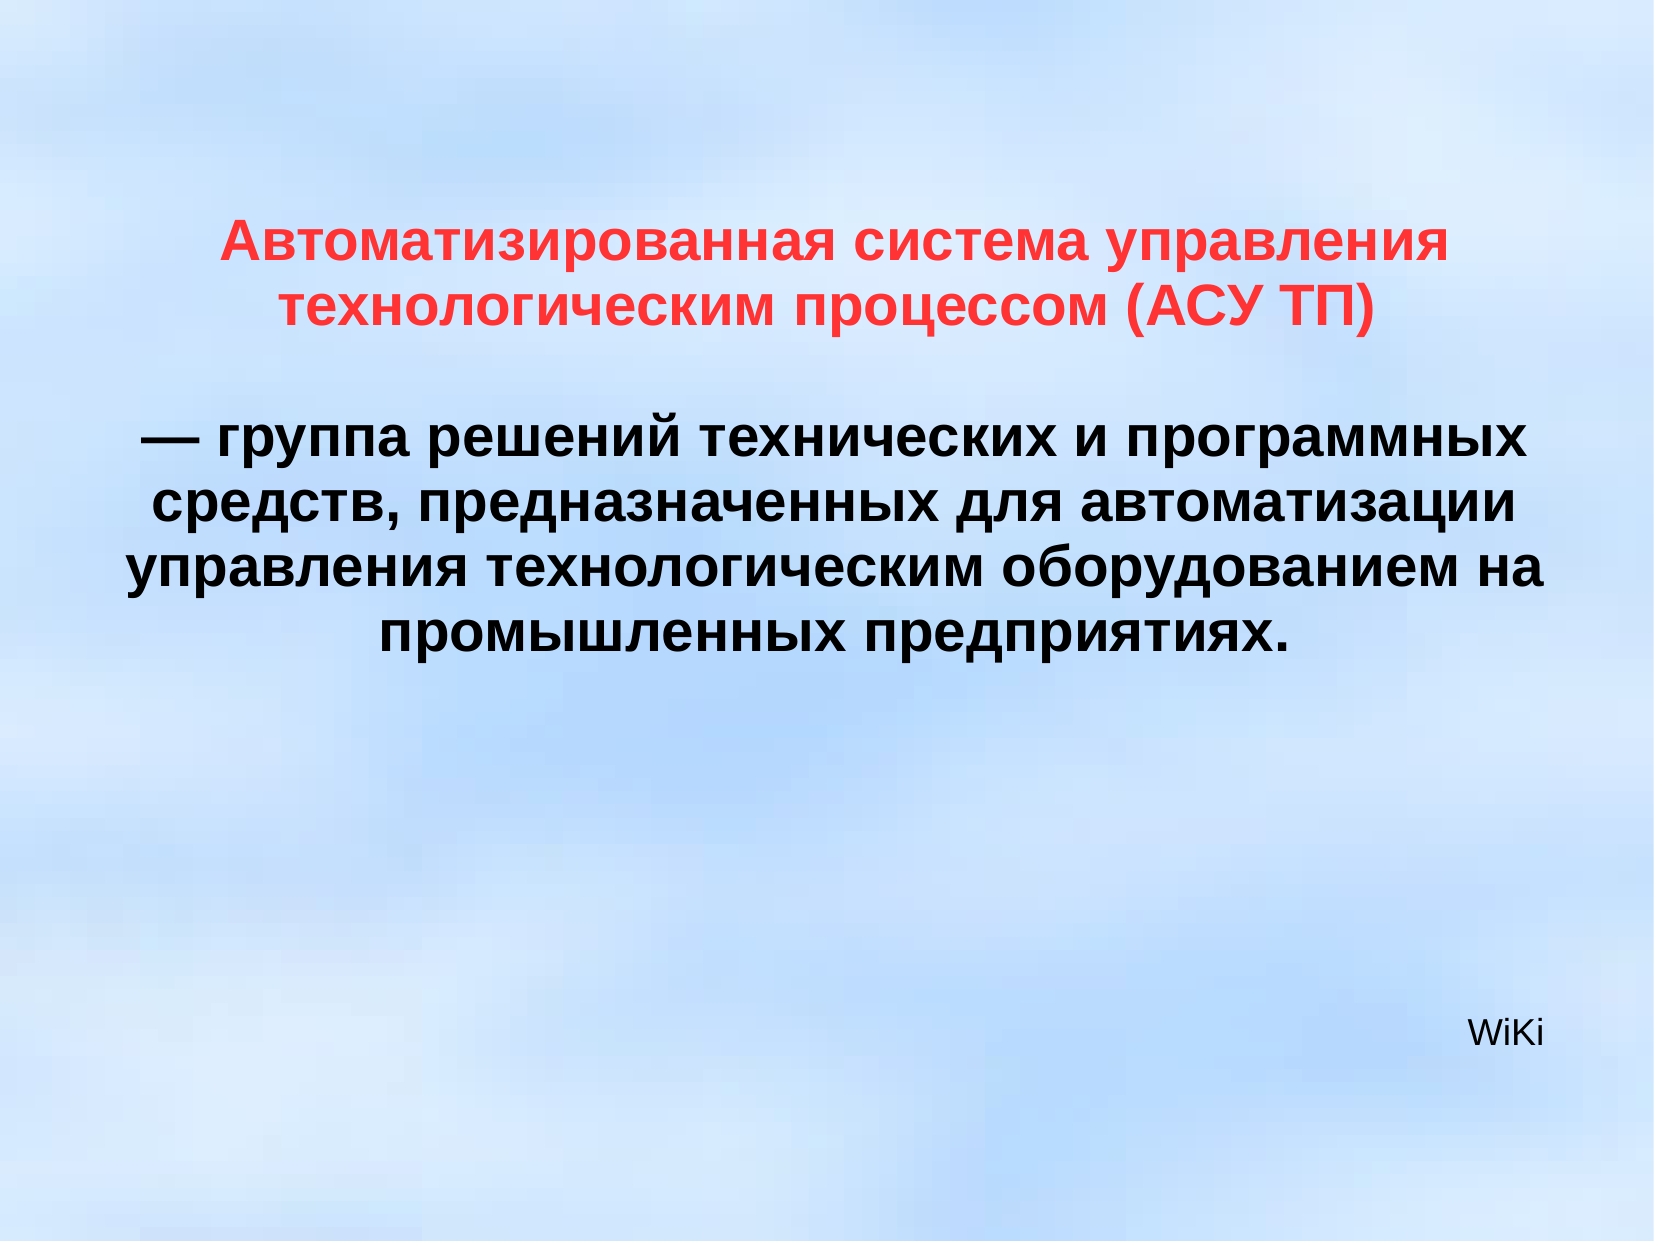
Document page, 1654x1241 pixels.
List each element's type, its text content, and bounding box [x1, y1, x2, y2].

text_box Автоматизированная система управления технологическим процессом (АСУ ТП) — группа решений технических и программных средств, предназначенных для автоматизации управления технологическим оборудованием на промышленных предприятиях. [28, 200, 1642, 671]
picture [0, 0, 1654, 1241]
text_box WiKi [1452, 1003, 1560, 1061]
